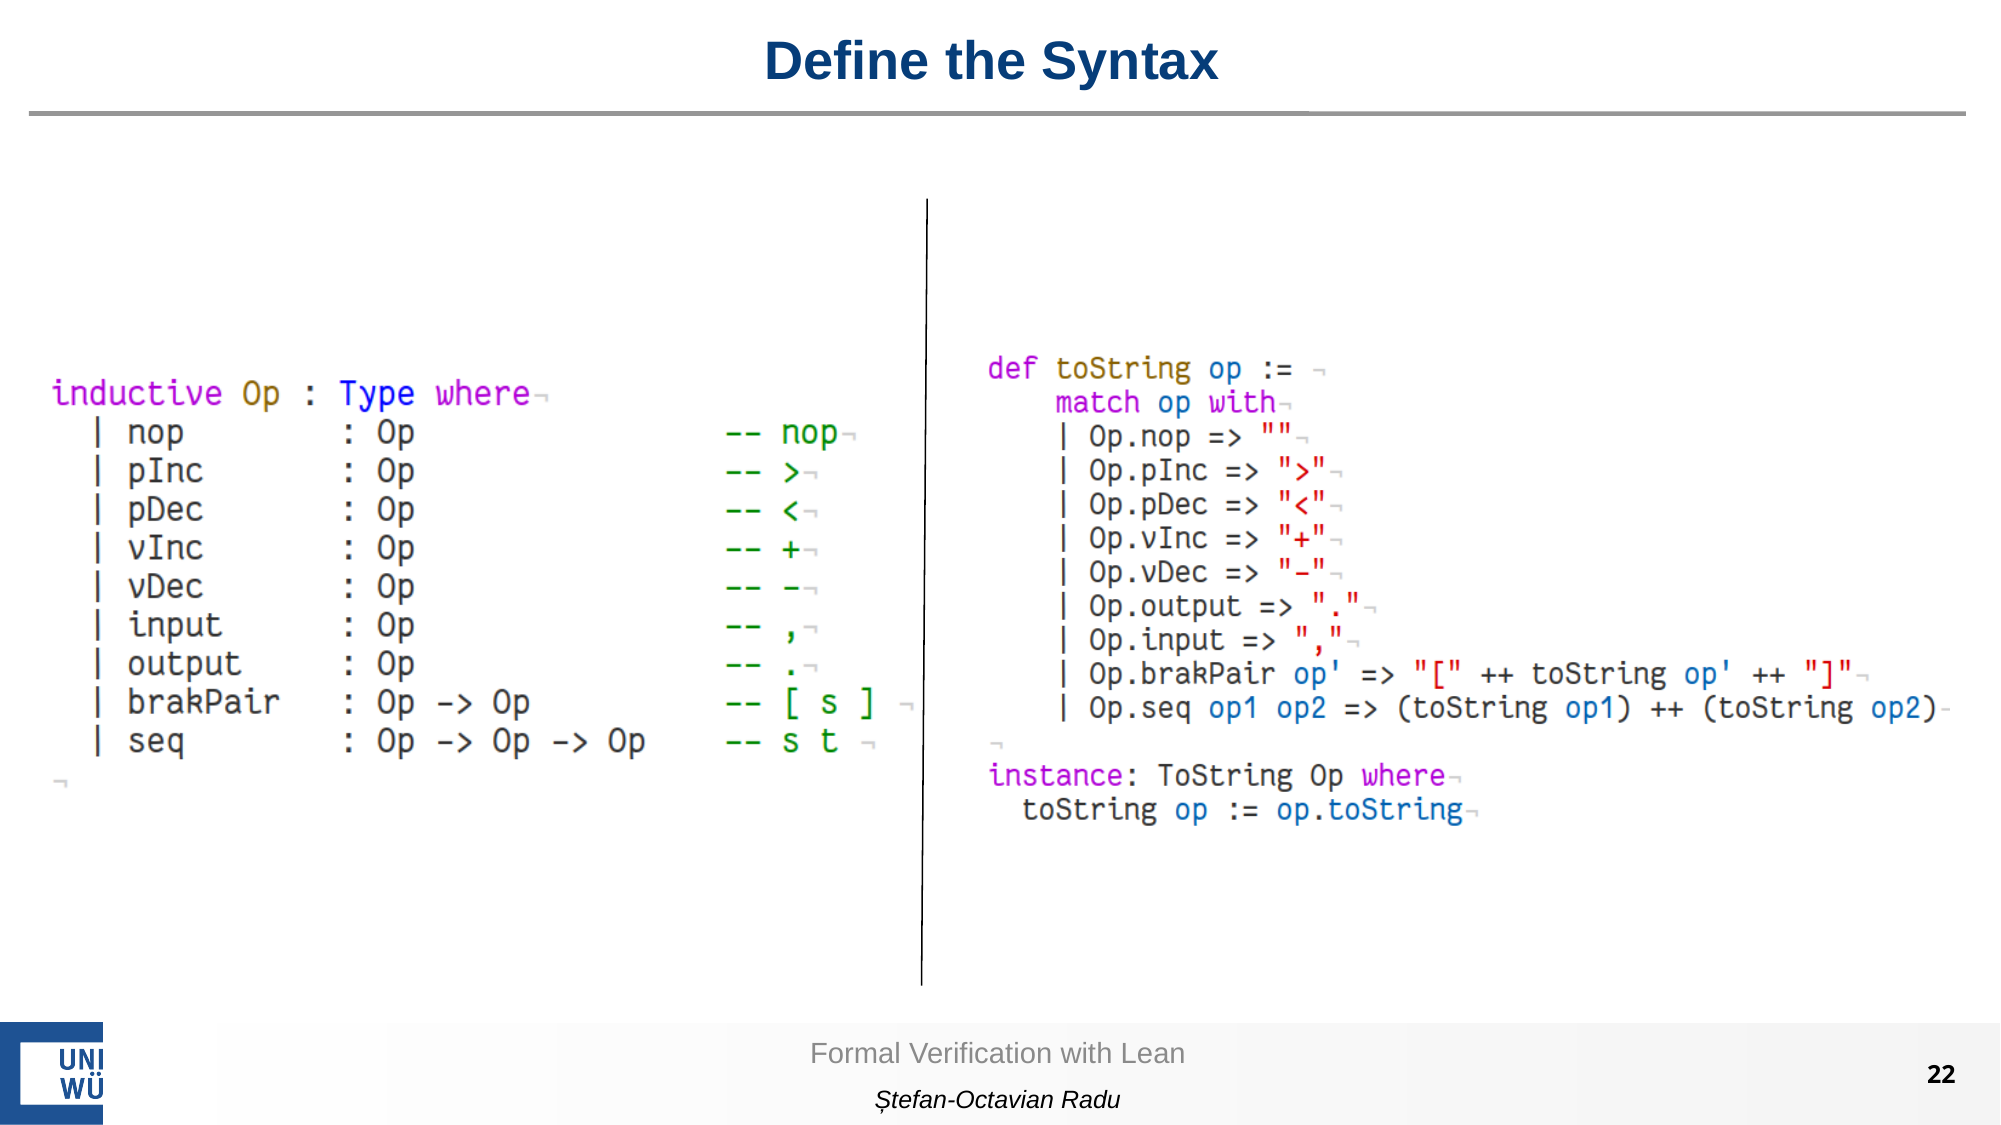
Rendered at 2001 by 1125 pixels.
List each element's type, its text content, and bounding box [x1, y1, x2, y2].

picture [51, 375, 922, 809]
picture [987, 346, 1950, 838]
picture [0, 1022, 103, 1125]
title Define the Syntax [118, 4, 1867, 111]
